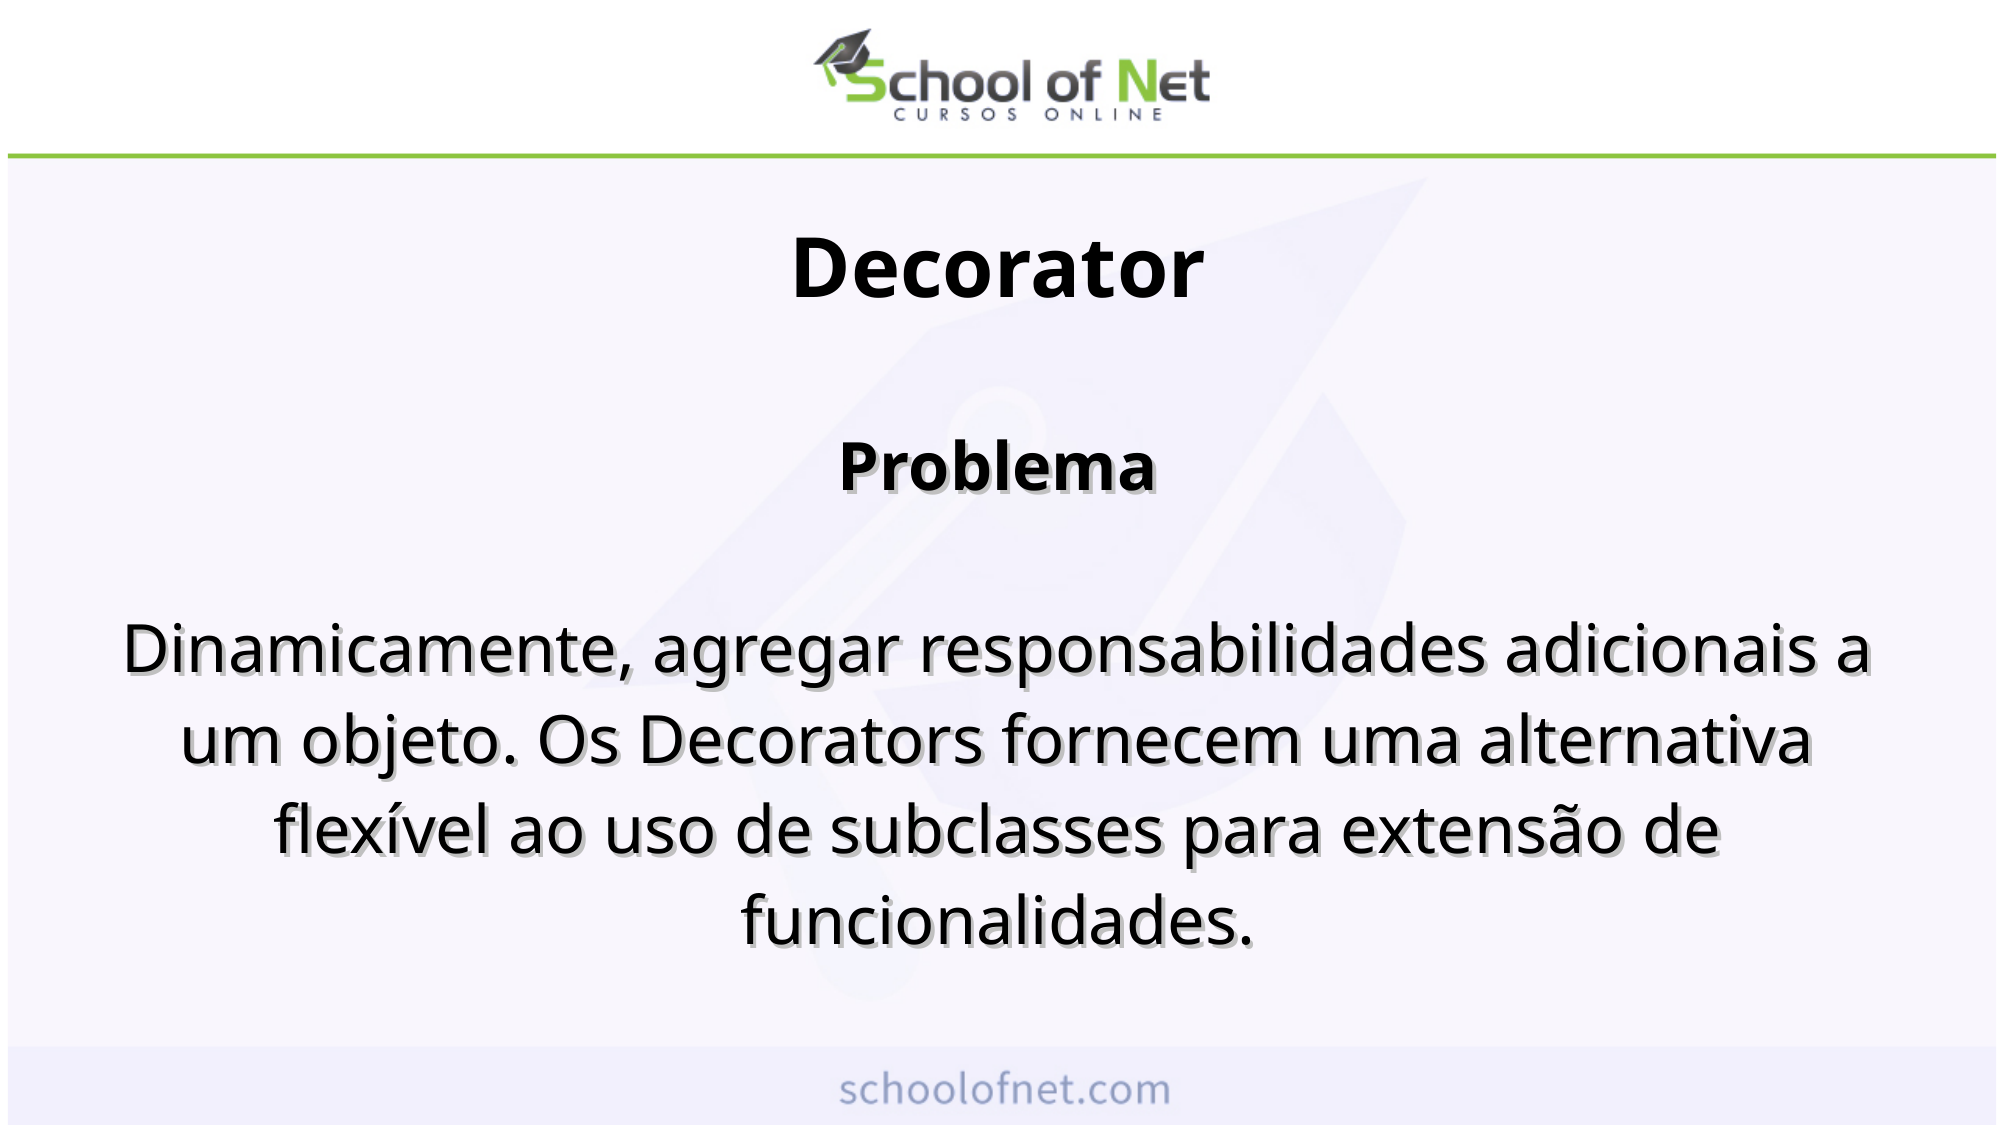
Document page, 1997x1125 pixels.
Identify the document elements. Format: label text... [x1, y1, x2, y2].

title Decorator [99, 171, 1897, 360]
picture [7, 5, 1997, 1125]
subtitle Problema Dinamicamente, agregar responsabilidades adicionais a um objeto. Os Decorators fornecem uma alternativa flexível ao uso de subclasses para extensão de funcionalidades. [99, 377, 1897, 1006]
